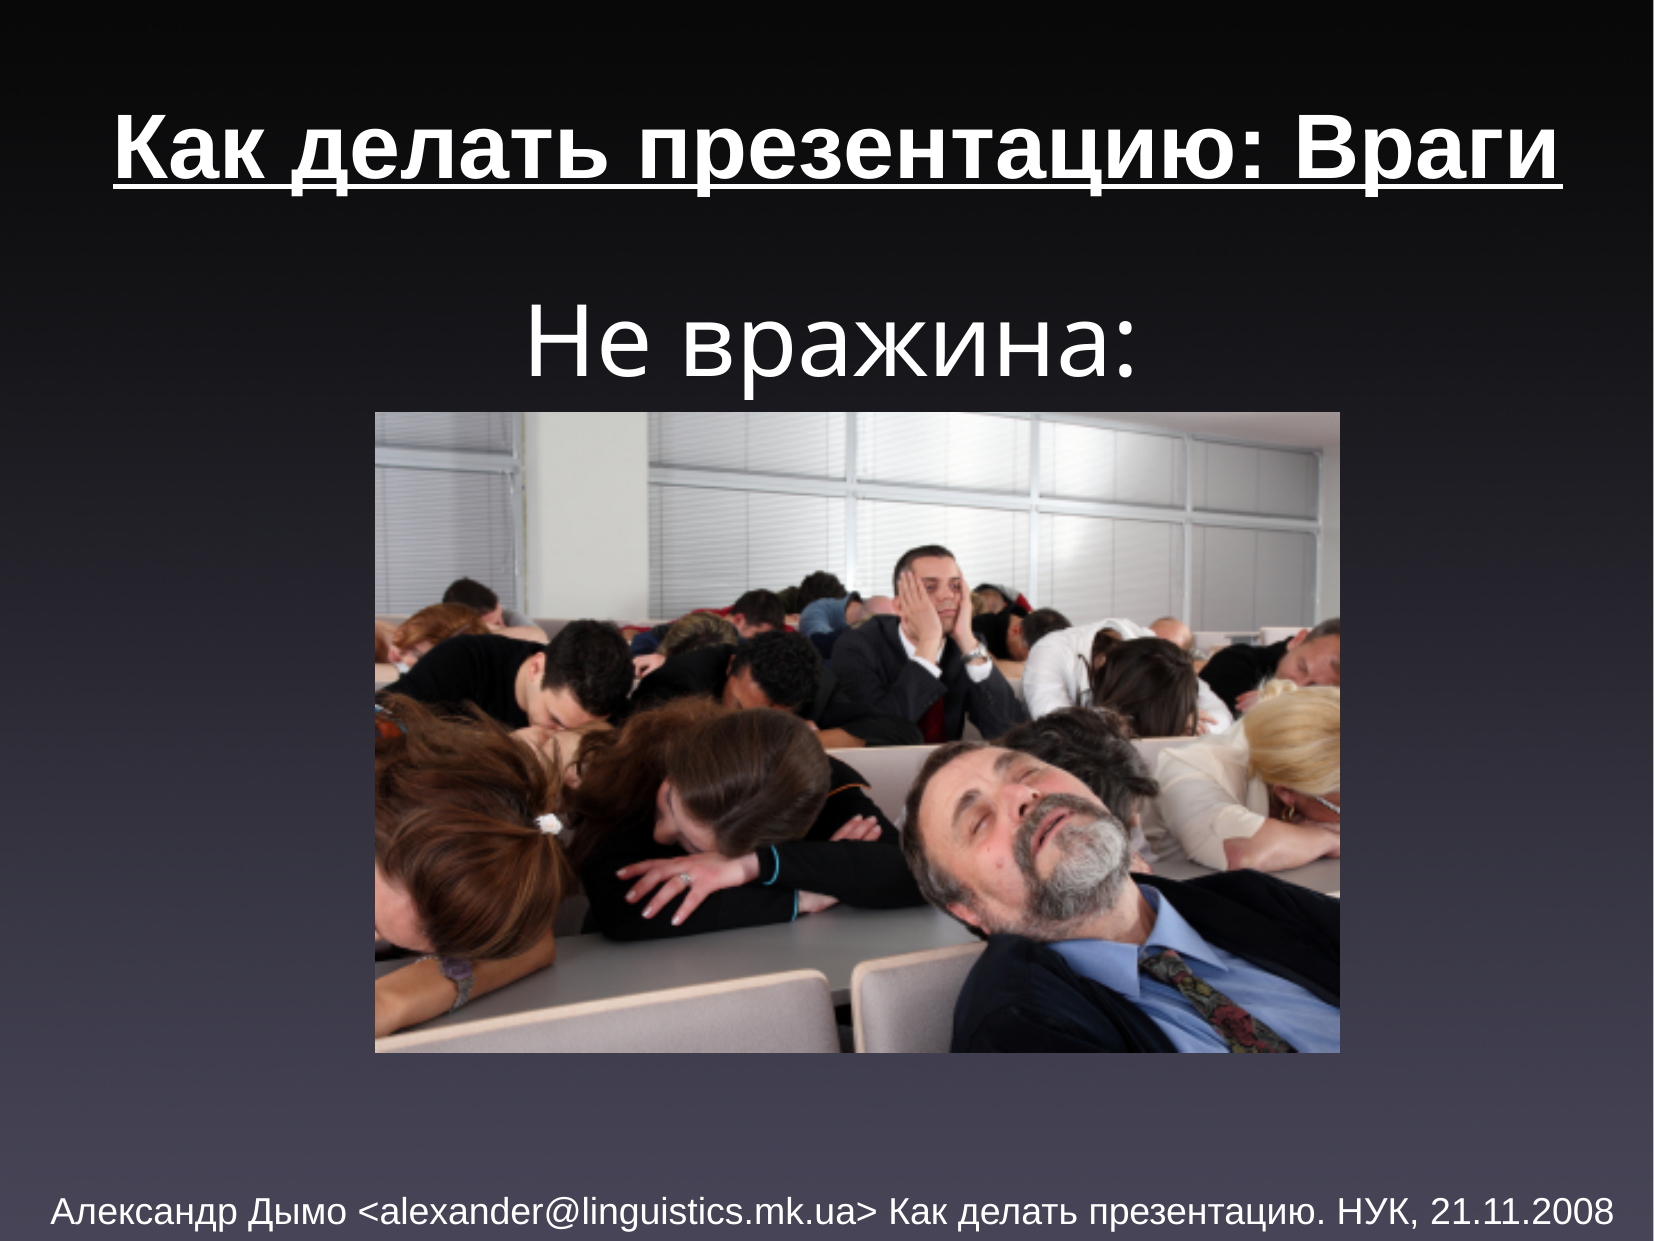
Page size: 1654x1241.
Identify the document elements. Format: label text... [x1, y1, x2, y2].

picture [0, 0, 1654, 1241]
title Как делать презентацию: Враги [31, 43, 1644, 251]
subtitle Не вражина: [86, 224, 1575, 451]
text_box Александр Дымо <alexander@linguistics.mk.ua> Как делать презентацию. НУК, 21.11.2008 [35, 1183, 1631, 1240]
